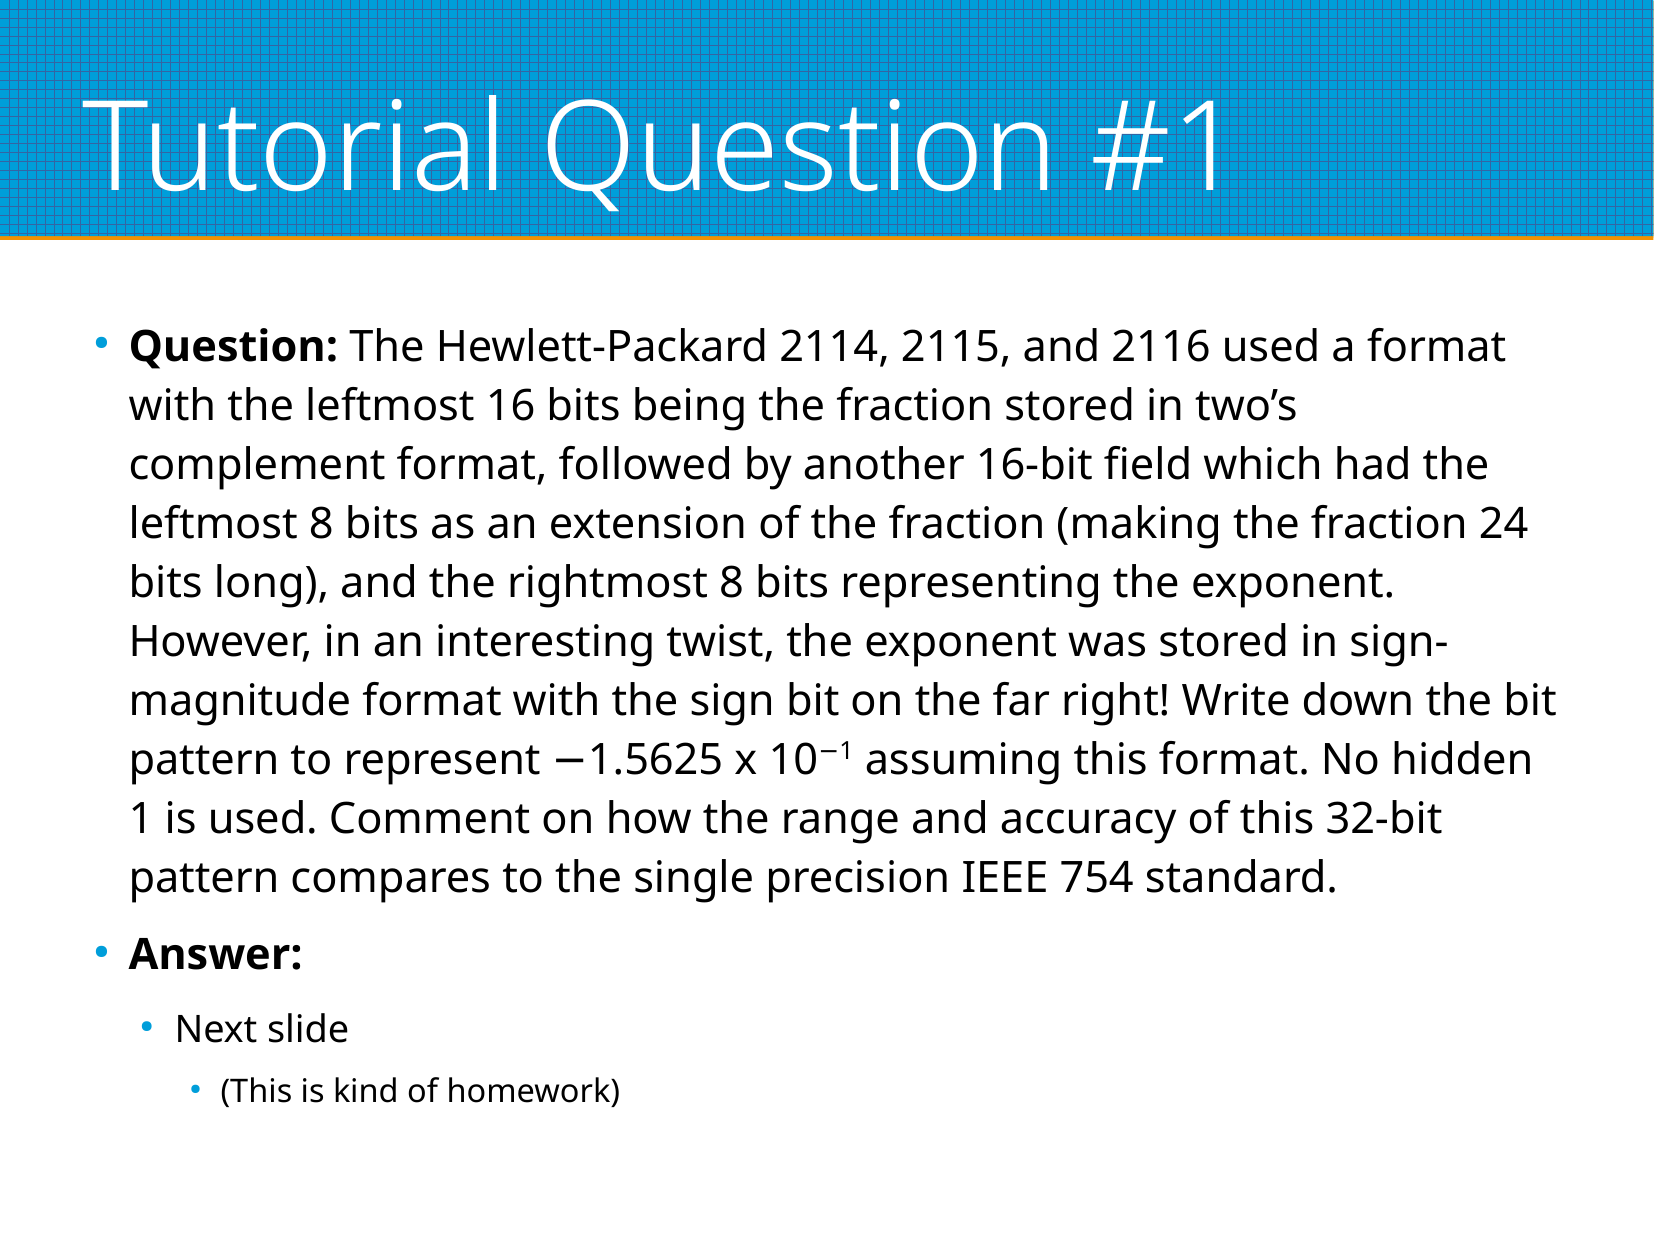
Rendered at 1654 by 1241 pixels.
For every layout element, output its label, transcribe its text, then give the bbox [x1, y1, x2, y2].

title Tutorial Question #1 [82, 19, 1571, 227]
list Question: The Hewlett-Packard 2114, 2115, and 2116 used a format with the leftmost 16 bits being the fraction stored in two’s complement format, followed by another 16-bit field which had the leftmost 8 bits as an extension of the fraction (making the fraction 24 bits long), and the rightmost 8 bits representing the exponent. However, in an interesting twist, the exponent was stored in sign-magnitude format with the sign bit on the far right! Write down the bit pattern to represent −1.5625 x 10−1 assuming this format. No hidden 1 is used. Comment on how the range and accuracy of this 32-bit pattern compares to the single precision IEEE 754 standard. Answer: Next slide (This is kind of homework) [82, 314, 1563, 1123]
